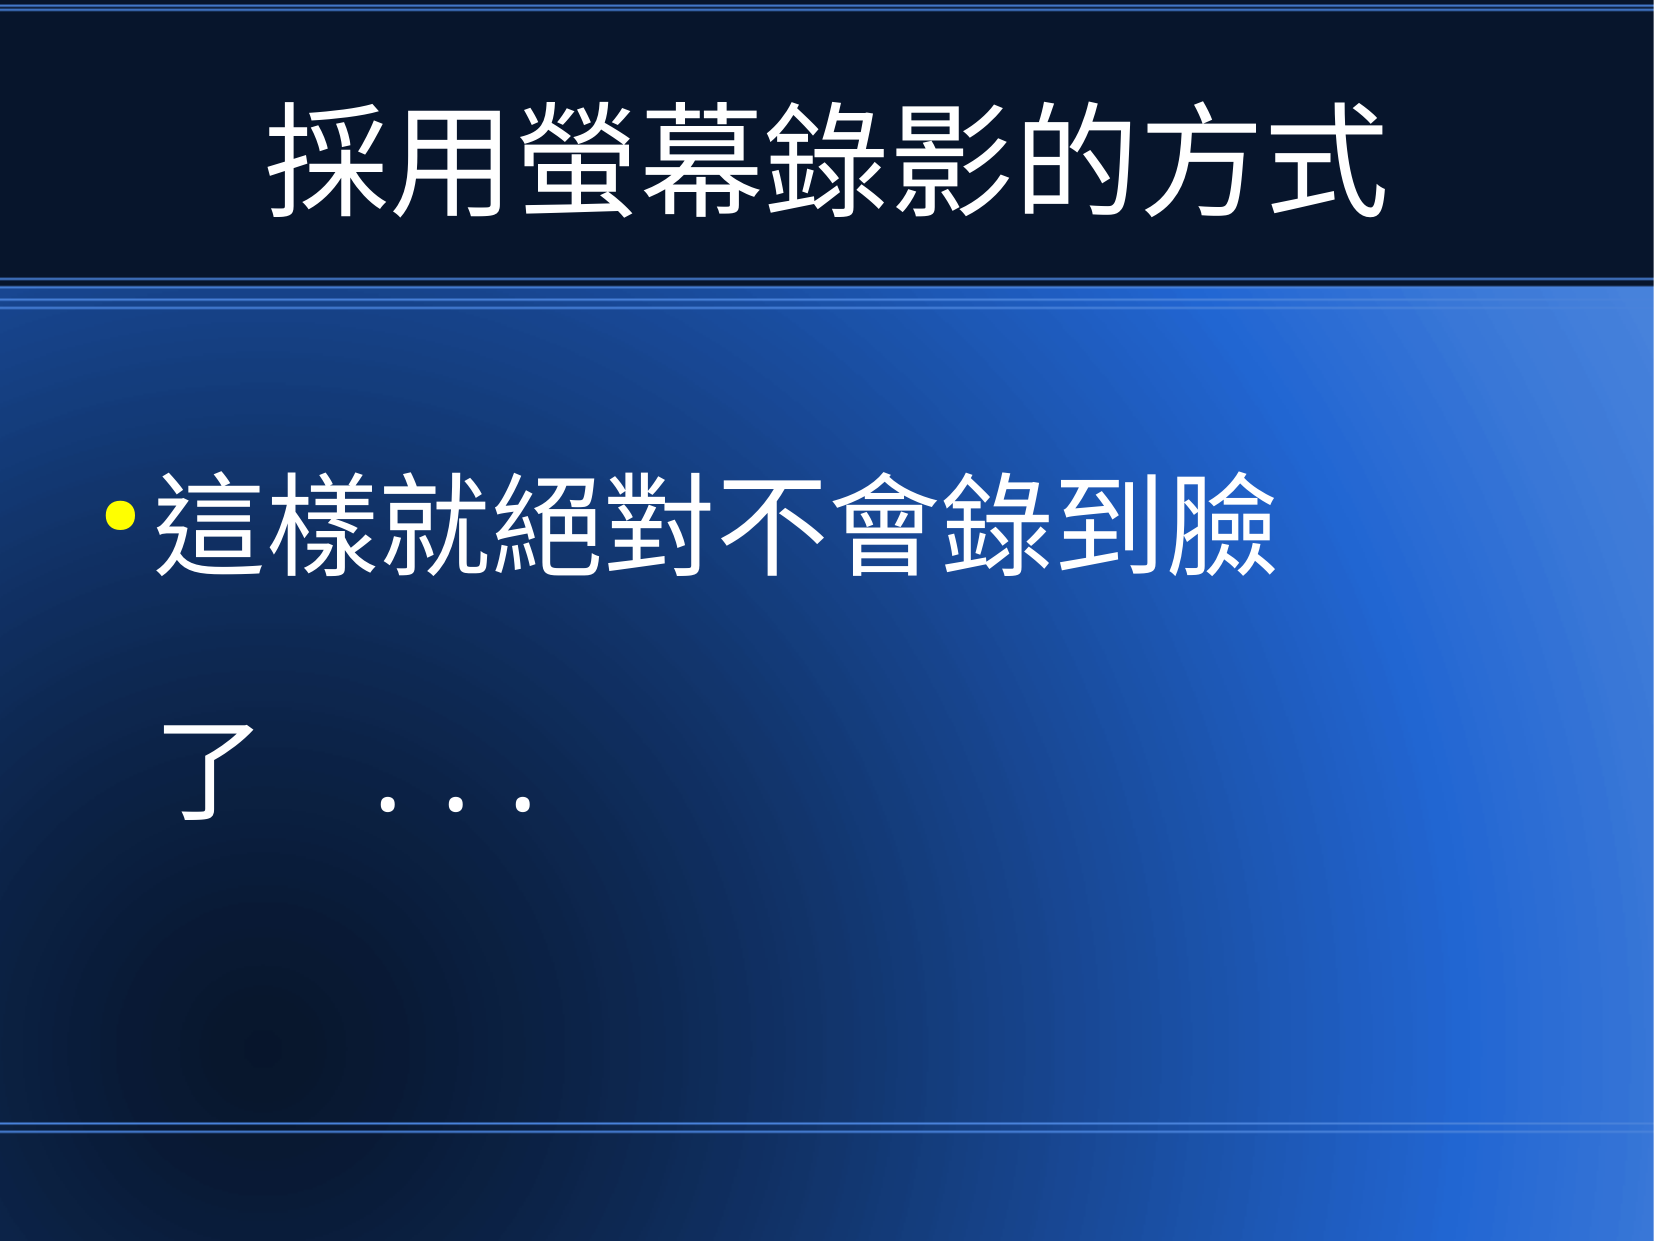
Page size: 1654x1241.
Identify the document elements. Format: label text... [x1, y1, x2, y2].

list 這樣就絕對不會錄到臉了 ... [82, 355, 1571, 1241]
picture [0, 0, 1654, 1241]
title 採用螢幕錄影的方式 [82, 49, 1571, 257]
